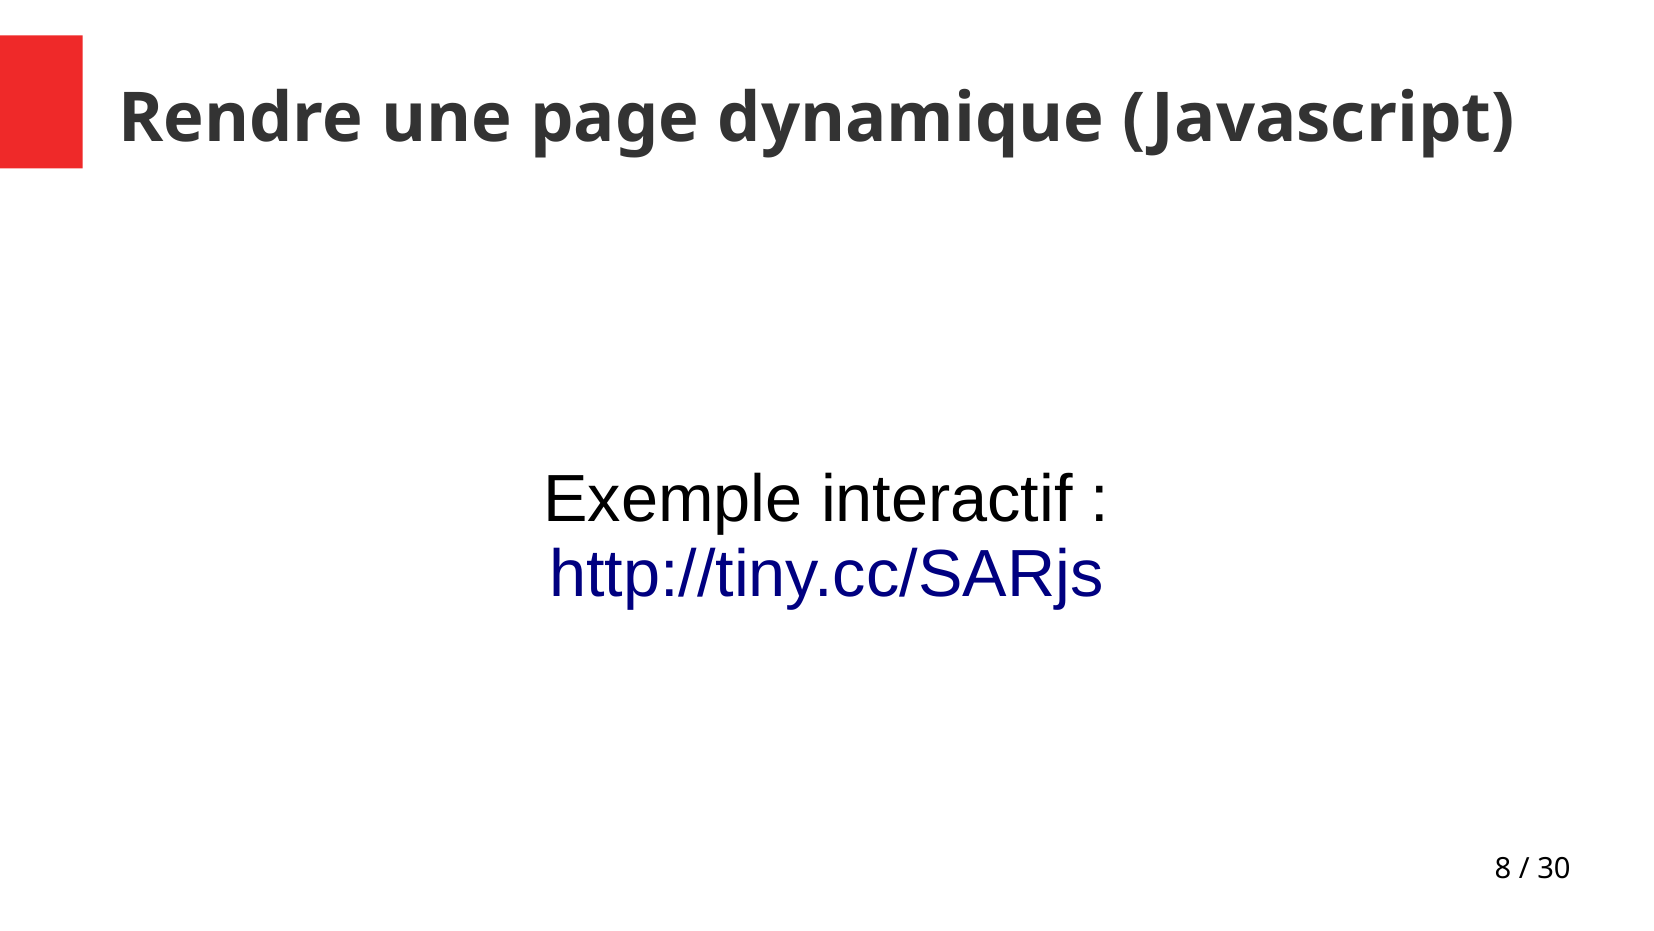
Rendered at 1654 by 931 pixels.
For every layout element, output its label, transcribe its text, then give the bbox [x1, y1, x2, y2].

title Rendre une page dynamique (Javascript) [118, 37, 1571, 193]
subtitle Exemple interactif : http://tiny.cc/SARjs [118, 265, 1536, 806]
